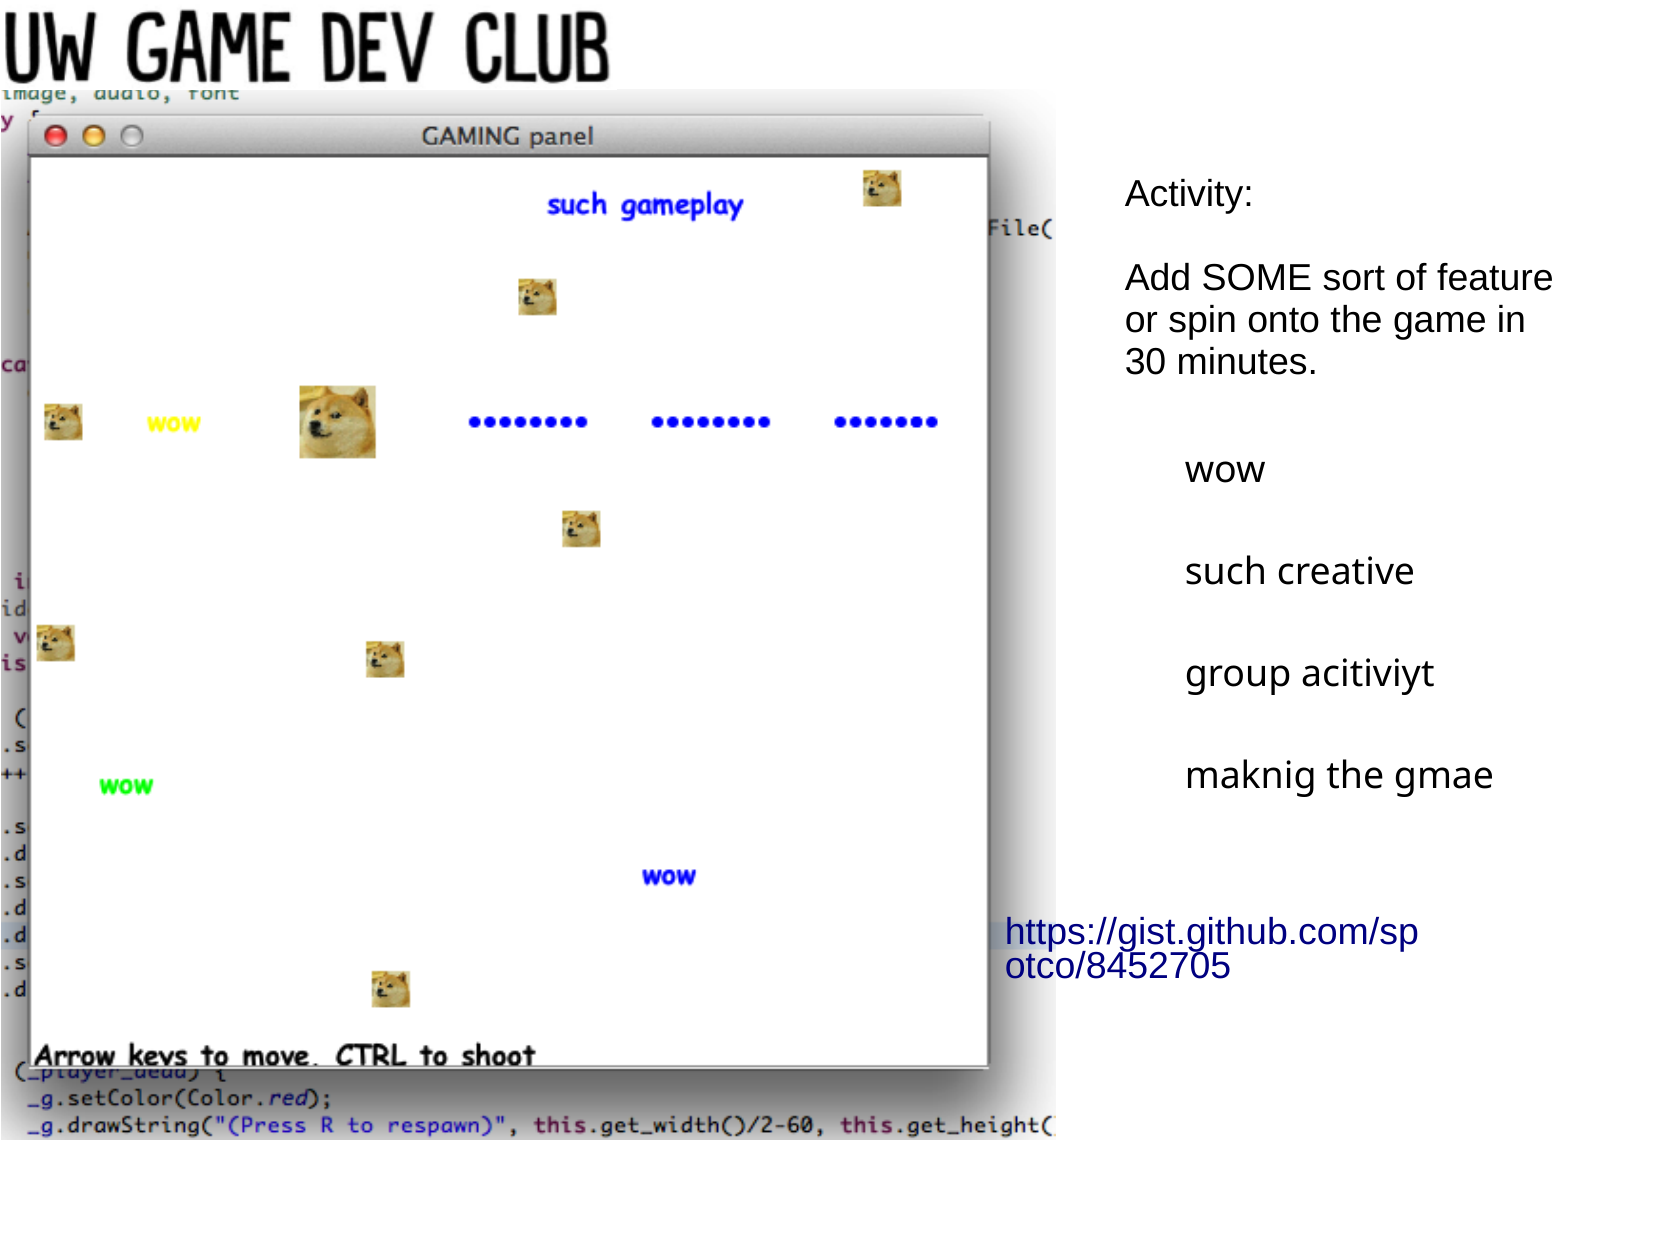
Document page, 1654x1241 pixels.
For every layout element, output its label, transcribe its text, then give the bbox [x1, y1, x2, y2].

text_box https://gist.github.com/spotco/8452705 [990, 903, 1437, 961]
picture [1, 0, 1056, 1140]
picture [1009, 961, 1020, 976]
text_box wow such creative group acitiviyt maknig the gmae [1170, 435, 1654, 816]
text_box Activity: Add SOME sort of feature or spin onto the game in 30 minutes. [1110, 165, 1591, 390]
